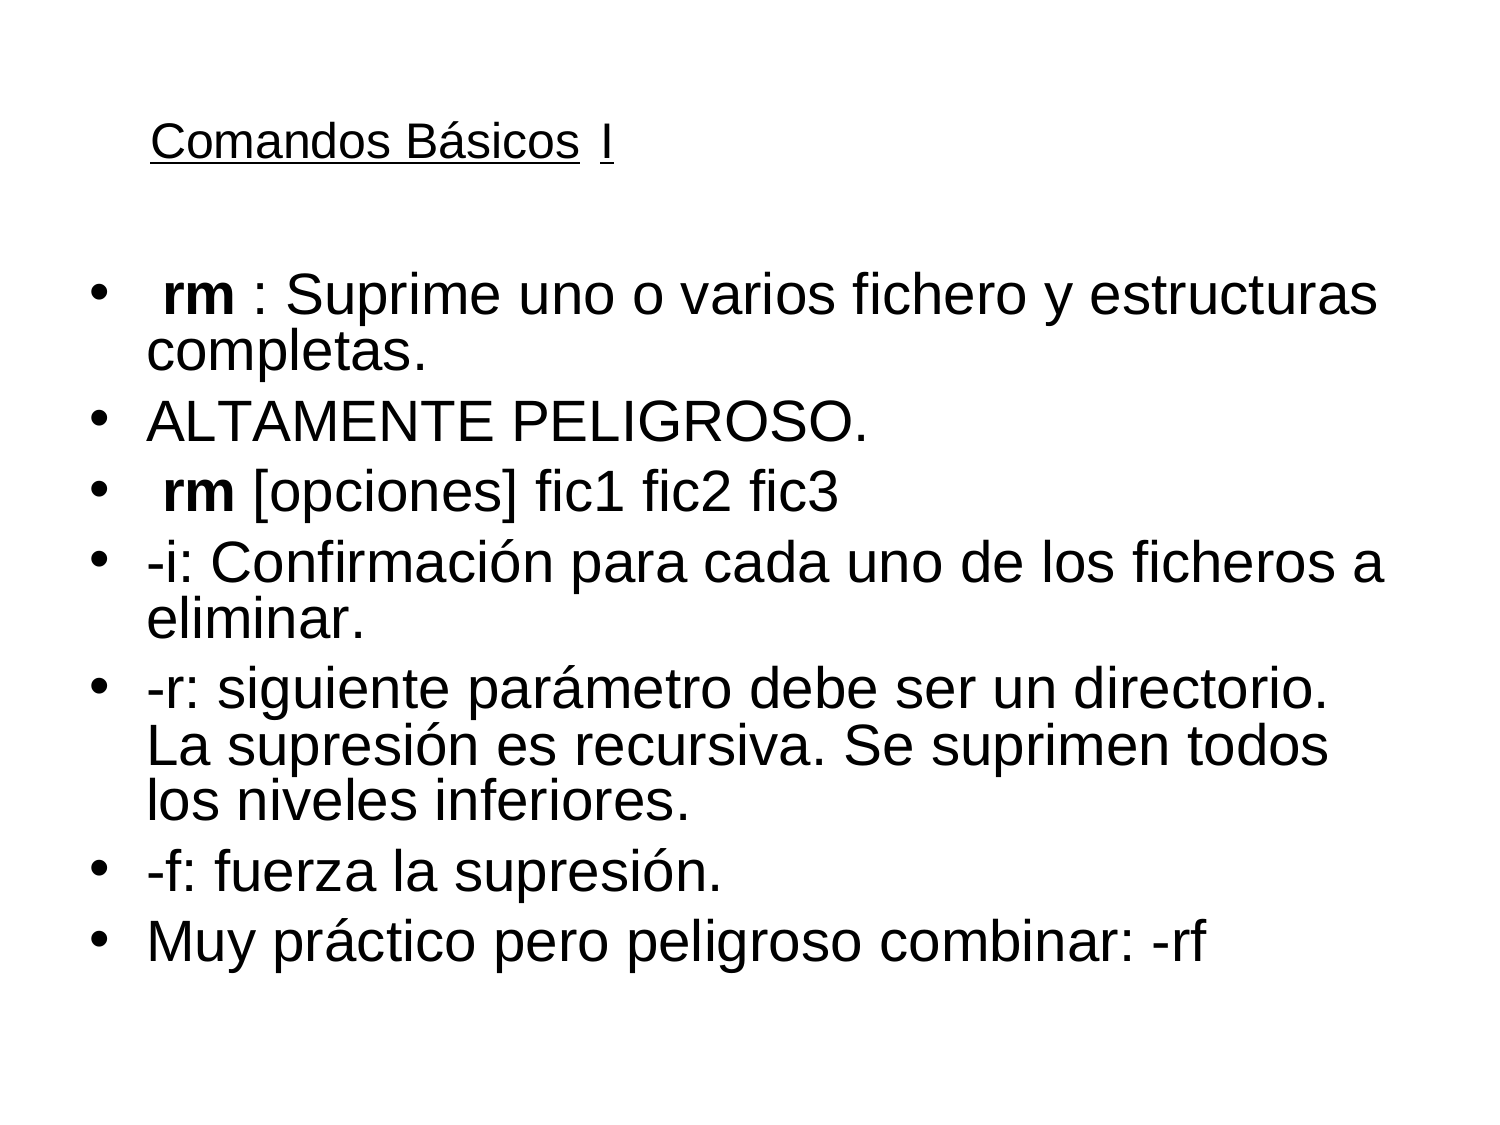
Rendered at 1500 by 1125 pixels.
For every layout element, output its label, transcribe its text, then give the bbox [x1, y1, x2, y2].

title Comandos Básicos I [75, 45, 1426, 233]
list rm : Suprime uno o varios fichero y estructuras completas. ALTAMENTE PELIGROSO. rm [opciones] fic1 fic2 fic3 -i: Confirmación para cada uno de los ficheros a eliminar. -r: siguiente parámetro debe ser un directorio. La supresión es recursiva. Se suprimen todos los niveles inferiores. -f: fuerza la supresión. Muy práctico pero peligroso combinar: -rf [75, 262, 1426, 1006]
